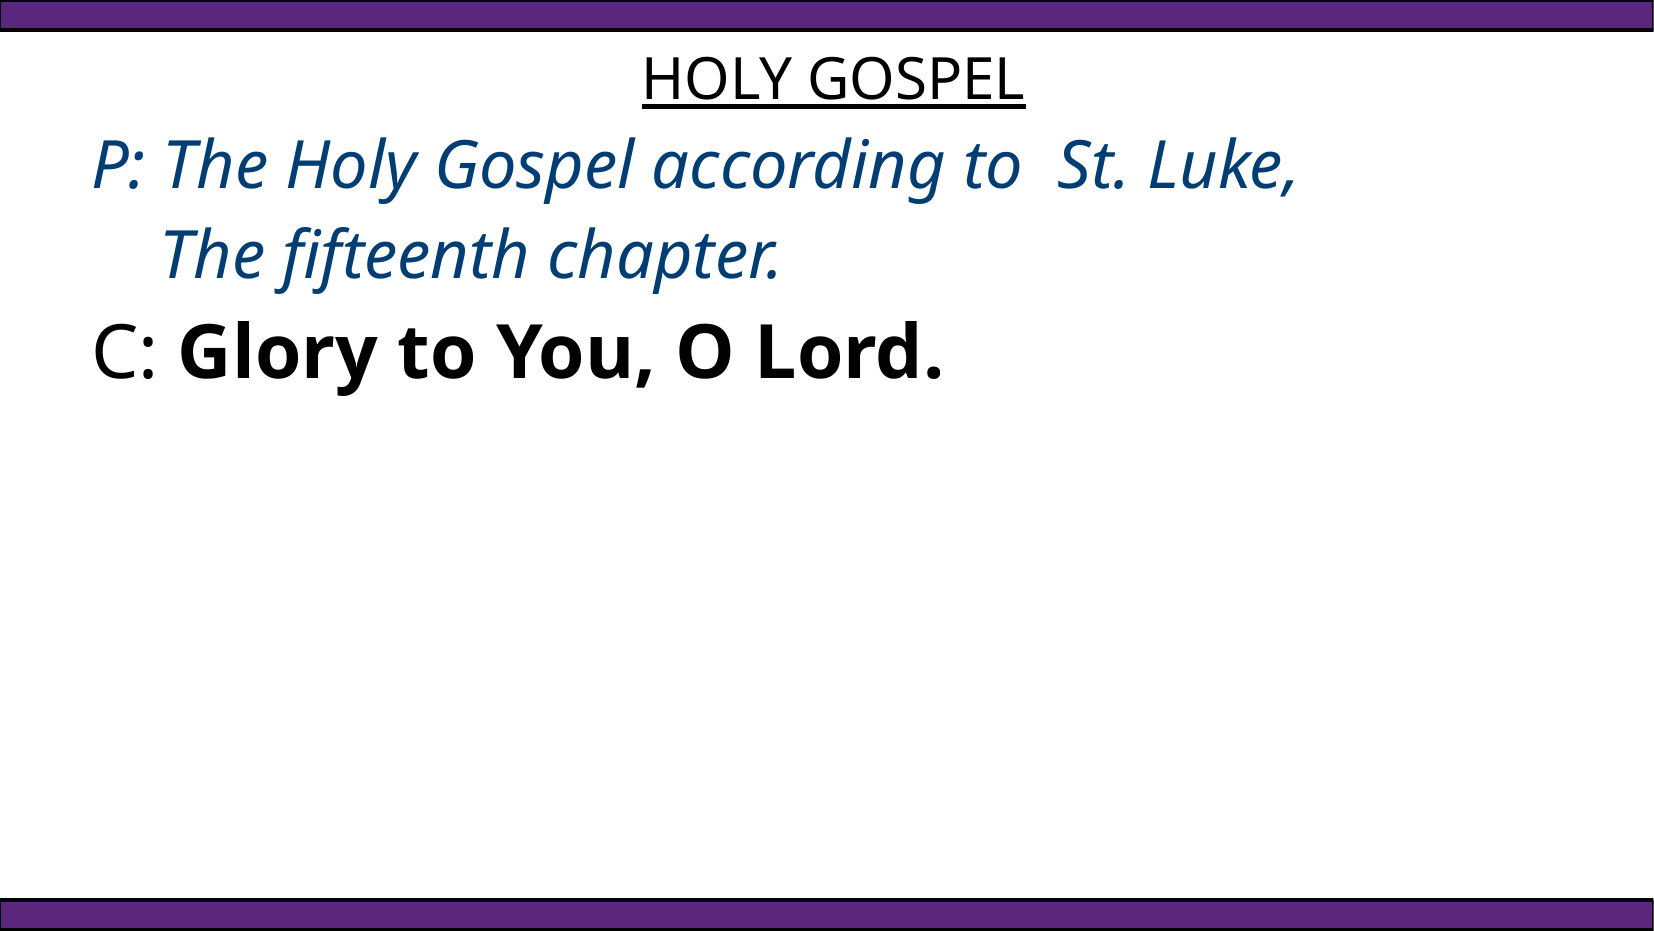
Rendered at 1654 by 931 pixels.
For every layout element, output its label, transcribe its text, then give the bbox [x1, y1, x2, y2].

text_box [0, 900, 1654, 931]
text_box HOLY GOSPEL P: The Holy Gospel according to St. Luke, The fifteenth chapter. C: Glory to You, O Lord. [76, 30, 1592, 400]
picture [0, 31, 1654, 900]
text_box [0, 0, 1654, 31]
